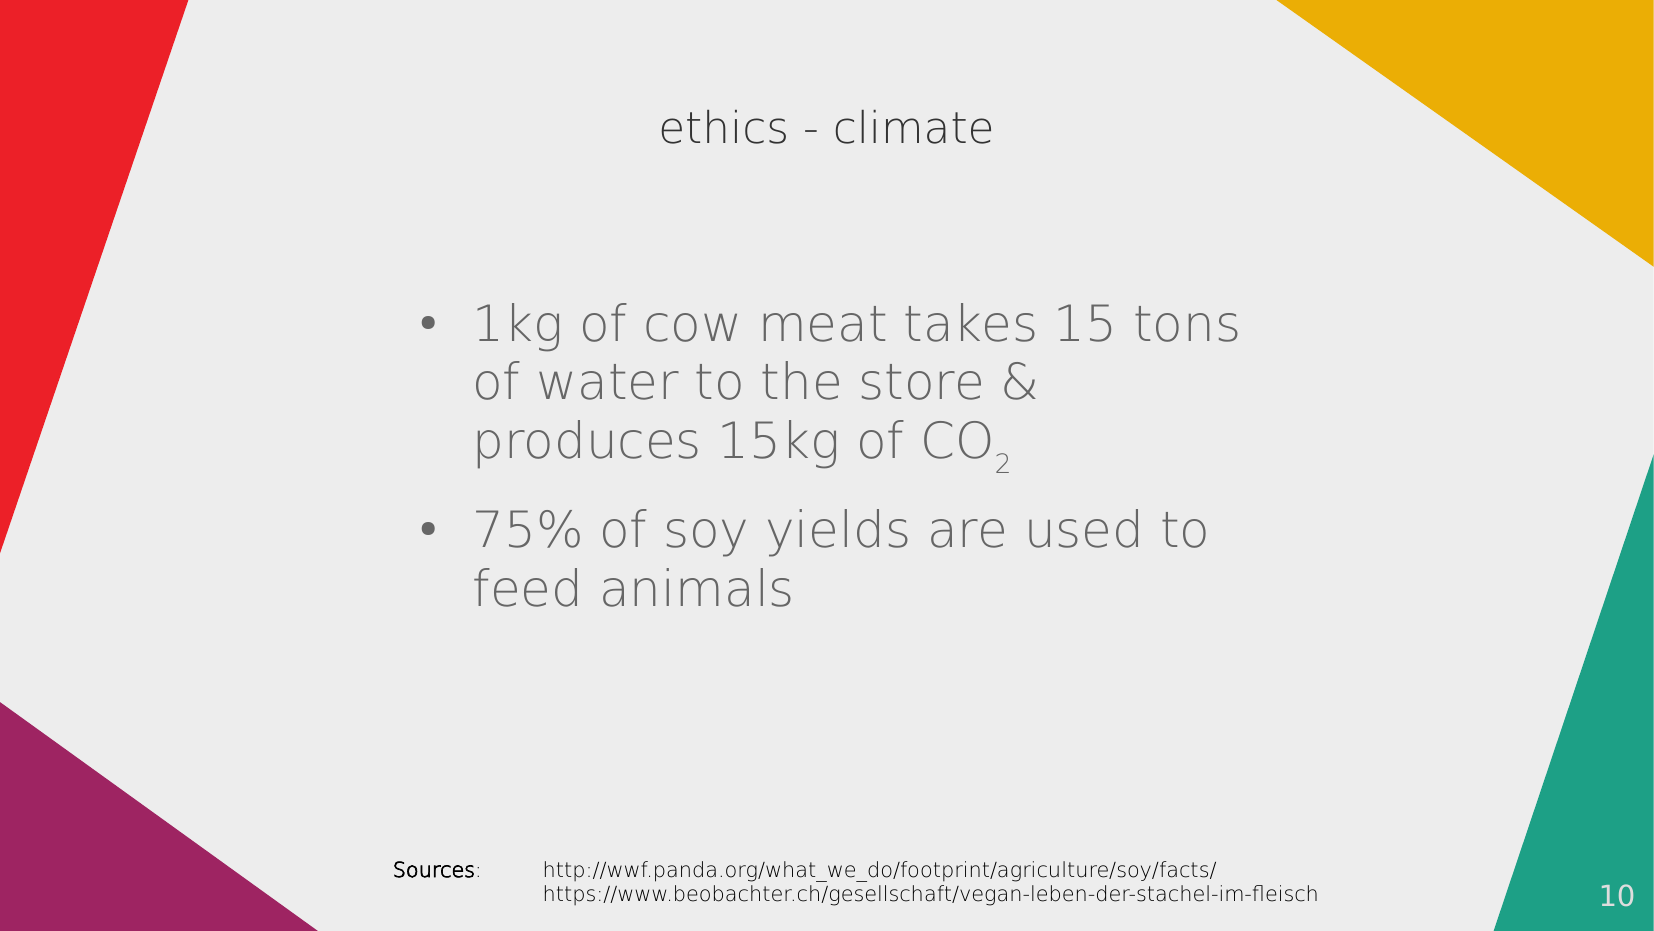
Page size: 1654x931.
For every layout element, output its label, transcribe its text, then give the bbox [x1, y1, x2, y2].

text_box Sources: http://wwf.panda.org/what_we_do/footprint/agriculture/soy/facts/ https://www.beobachter.ch/gesellschaft/vegan-leben-der-stachel-im-fleisch [377, 850, 1371, 931]
title ethics - climate [114, 54, 1539, 203]
list 1kg of cow meat takes 15 tons of water to the store & produces 15kg of CO2 75% of soy yields are used to feed animals [401, 295, 1252, 636]
